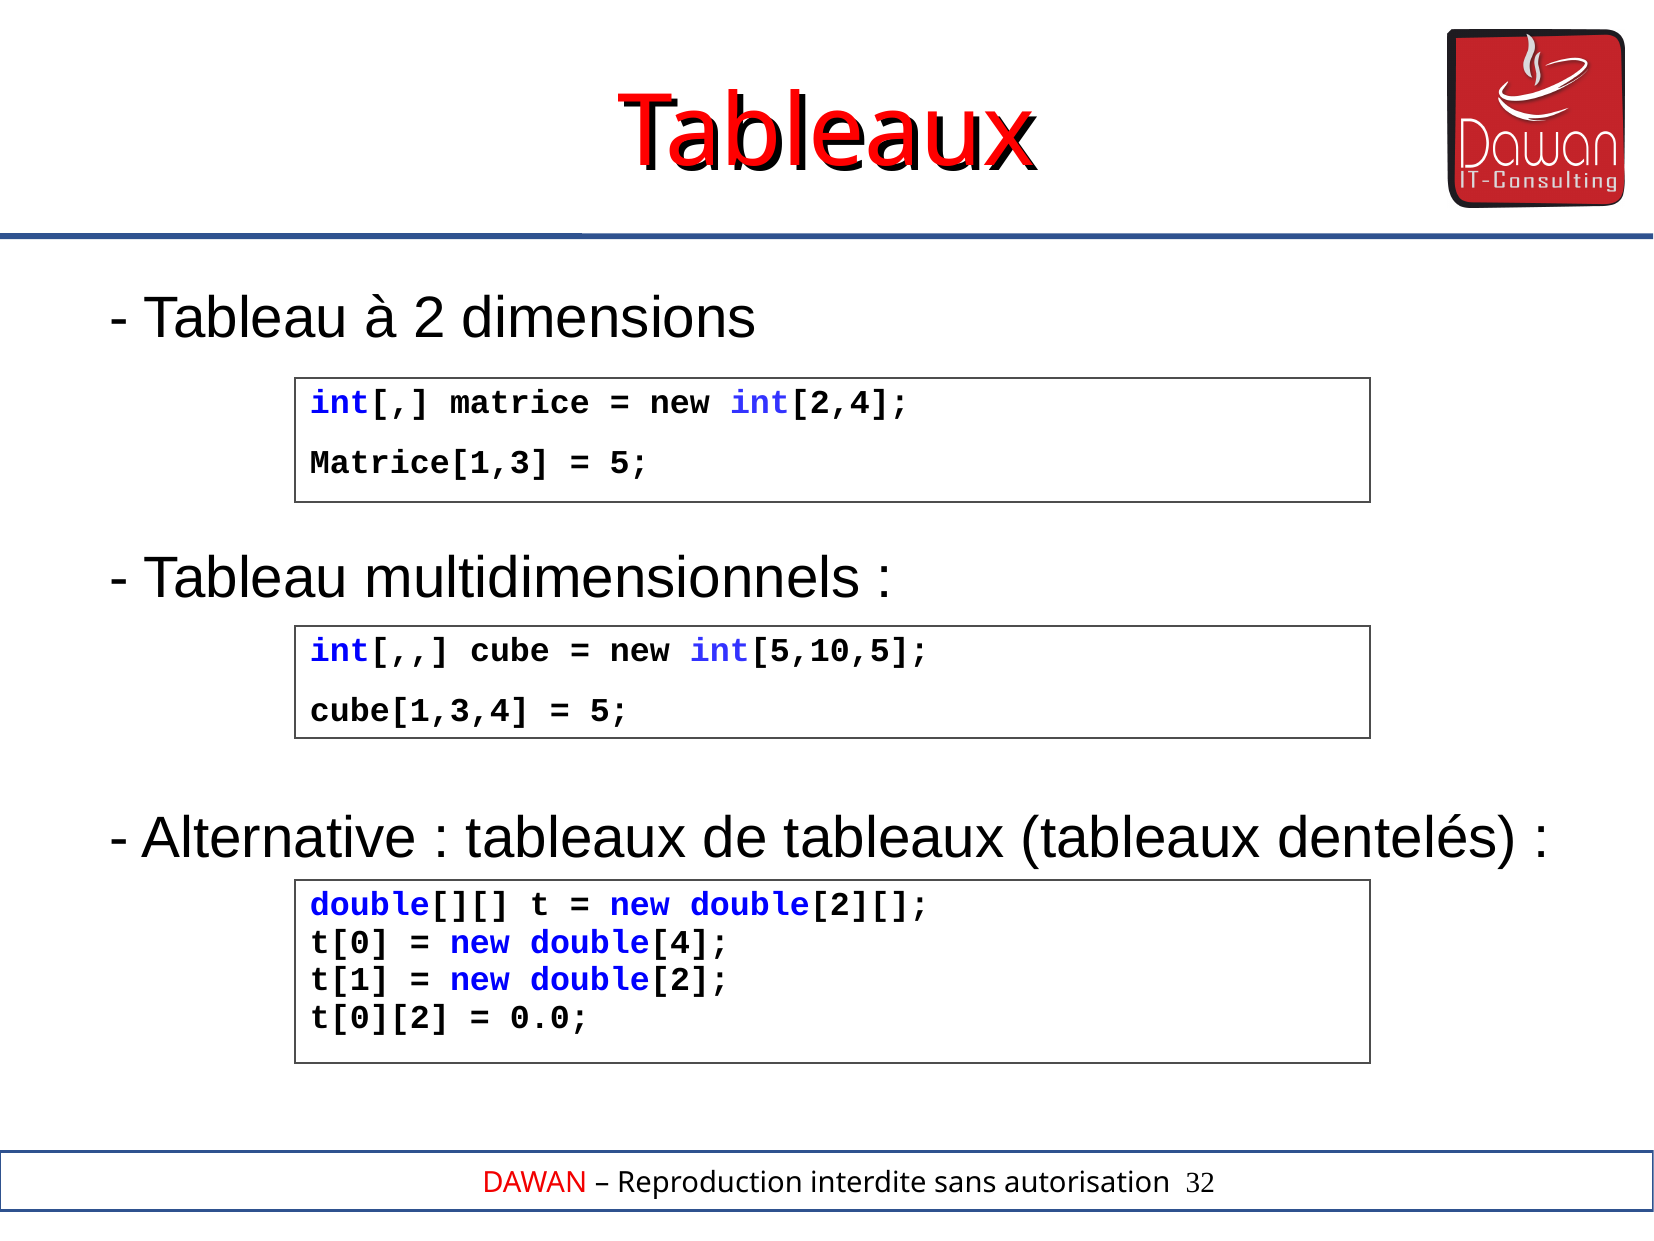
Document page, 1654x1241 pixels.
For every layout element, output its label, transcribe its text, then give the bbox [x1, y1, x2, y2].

text_box - Tableau à 2 dimensions - Tableau multidimensionnels : - Alternative : tableaux de tableaux (tableaux dentelés) : [94, 277, 1571, 1147]
text_box double[][] t = new double[2][]; t[0] = new double[4]; t[1] = new double[2]; t[0][2] = 0.0; [295, 879, 1371, 1063]
text_box int[,,] cube = new int[5,10,5]; cube[1,3,4] = 5; [295, 625, 1371, 739]
text_box int[,] matrice = new int[2,4]; Matrice[1,3] = 5; [295, 377, 1371, 502]
text_box [1185, 1163, 1565, 1228]
text_box Tableaux [88, 50, 1565, 182]
